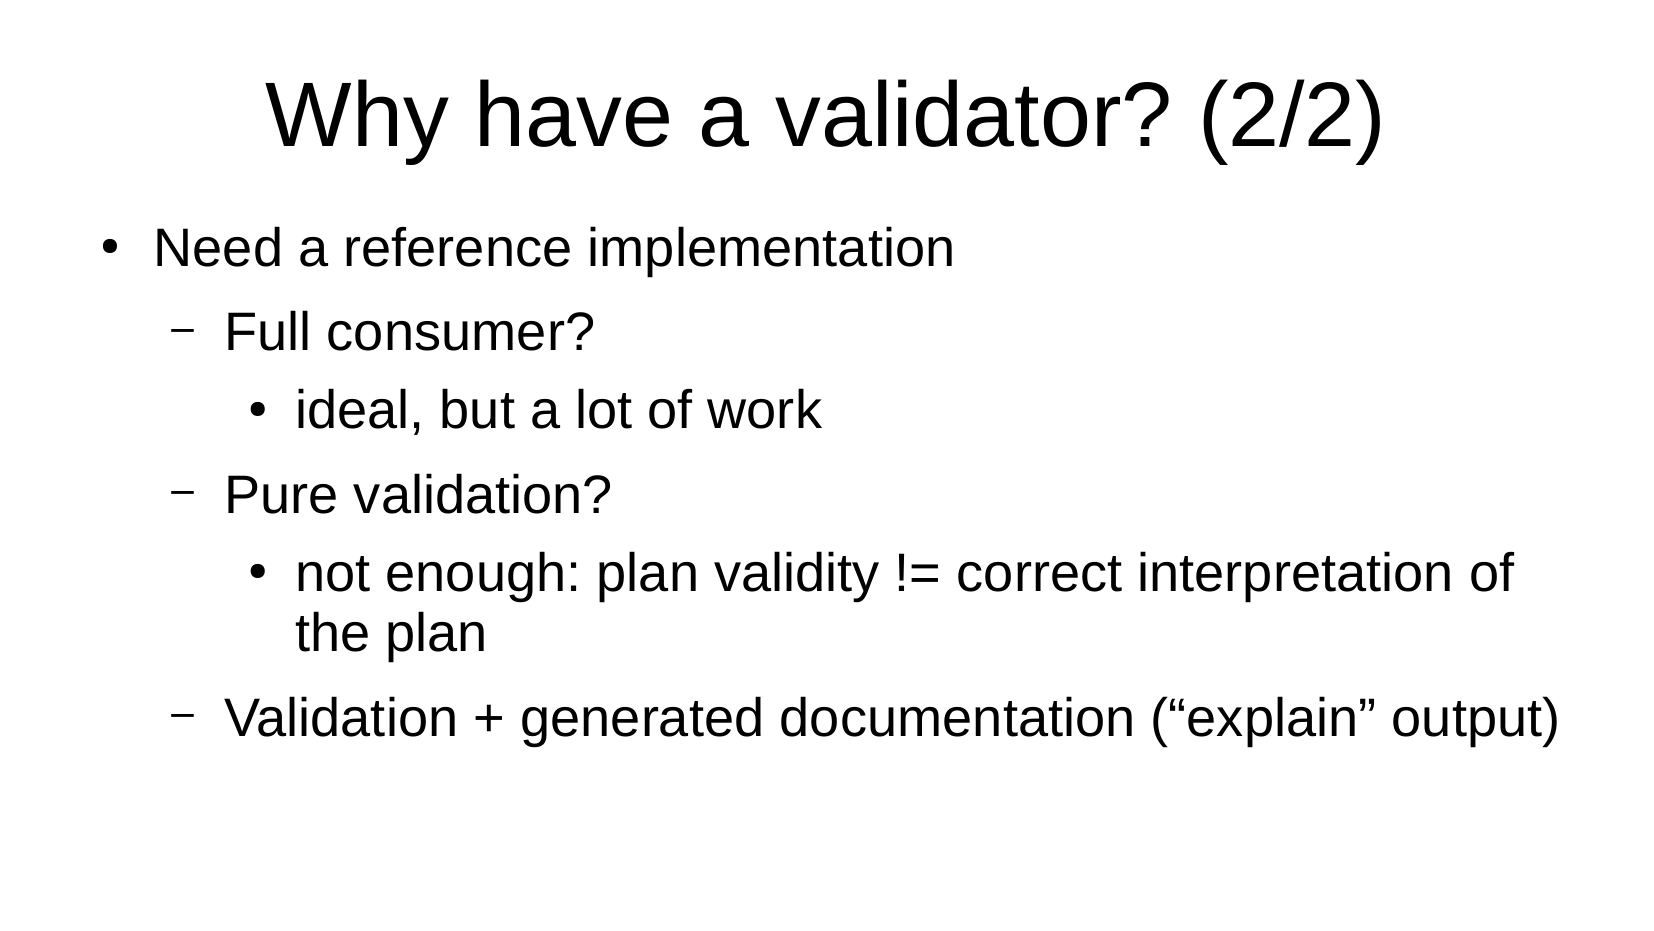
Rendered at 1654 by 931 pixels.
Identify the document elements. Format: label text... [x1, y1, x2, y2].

title Why have a validator? (2/2) [82, 37, 1571, 193]
list Need a reference implementation Full consumer? ideal, but a lot of work Pure validation? not enough: plan validity != correct interpretation of the plan Validation + generated documentation (“explain” output) [82, 217, 1571, 758]
